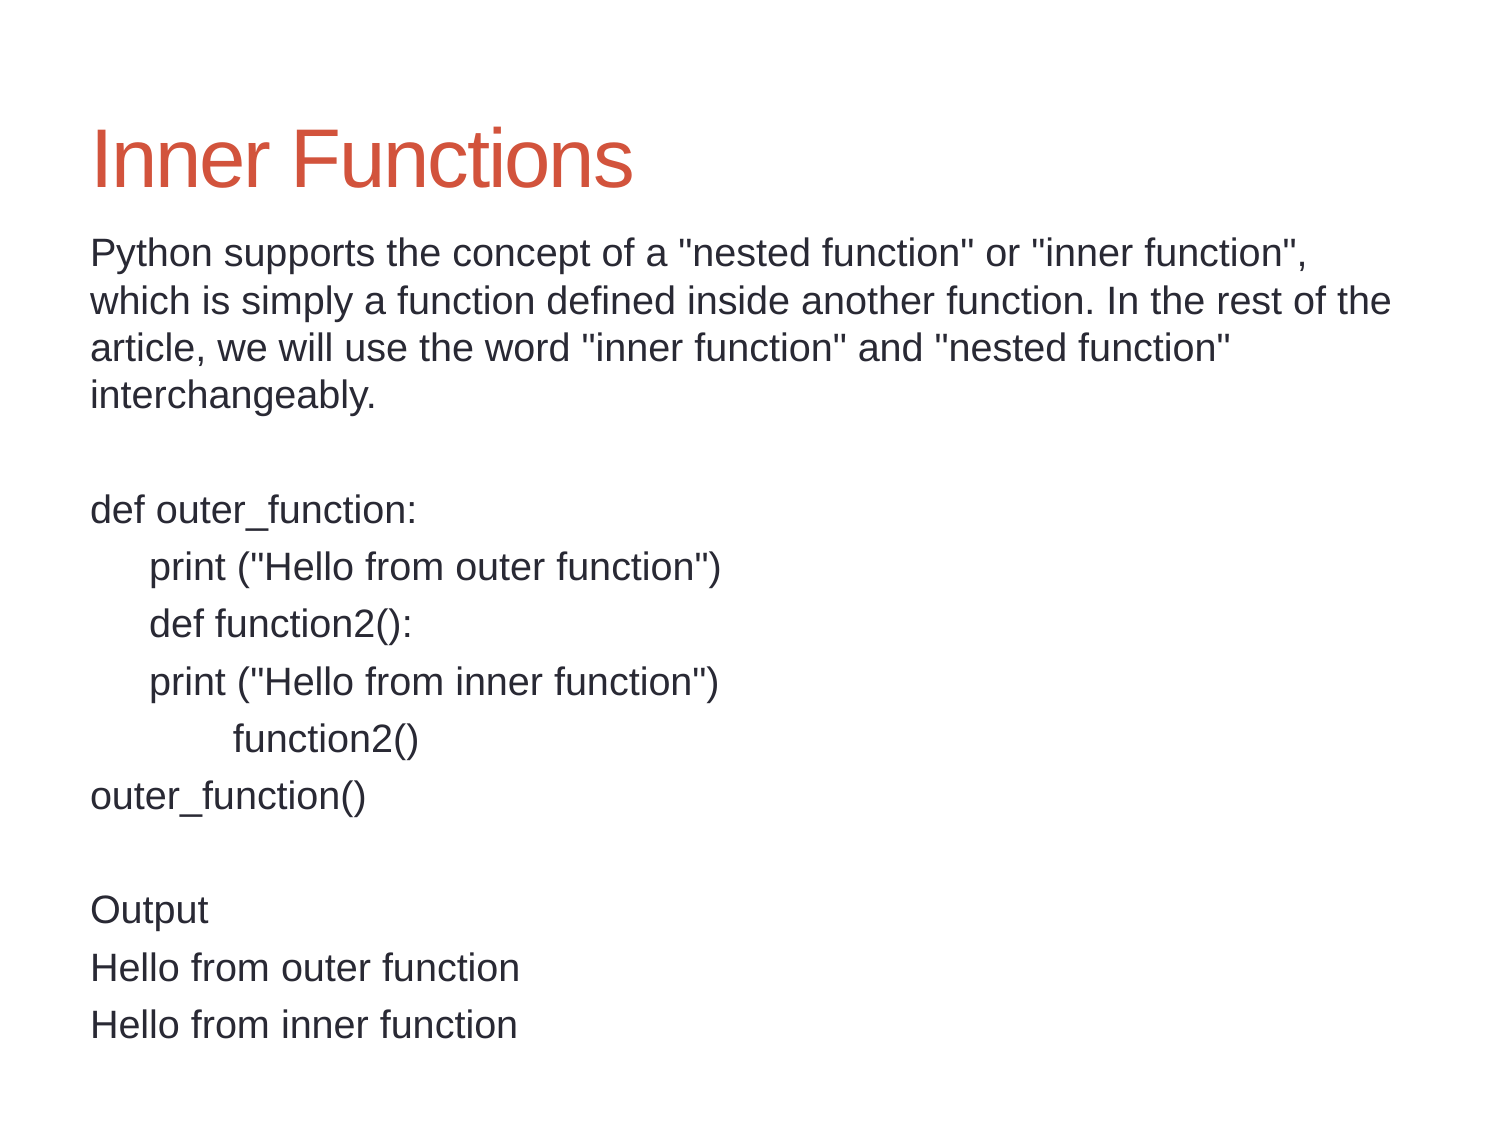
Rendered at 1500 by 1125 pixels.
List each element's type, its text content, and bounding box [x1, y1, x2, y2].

list Python supports the concept of a "nested function" or "inner function", which is simply a function defined inside another function. In the rest of the article, we will use the word "inner function" and "nested function" interchangeably. def outer_function: print ("Hello from outer function") def function2(): print ("Hello from inner function") function2() outer_function() Output Hello from outer function Hello from inner function [75, 219, 1426, 1063]
title Inner Functions [75, 87, 1426, 219]
